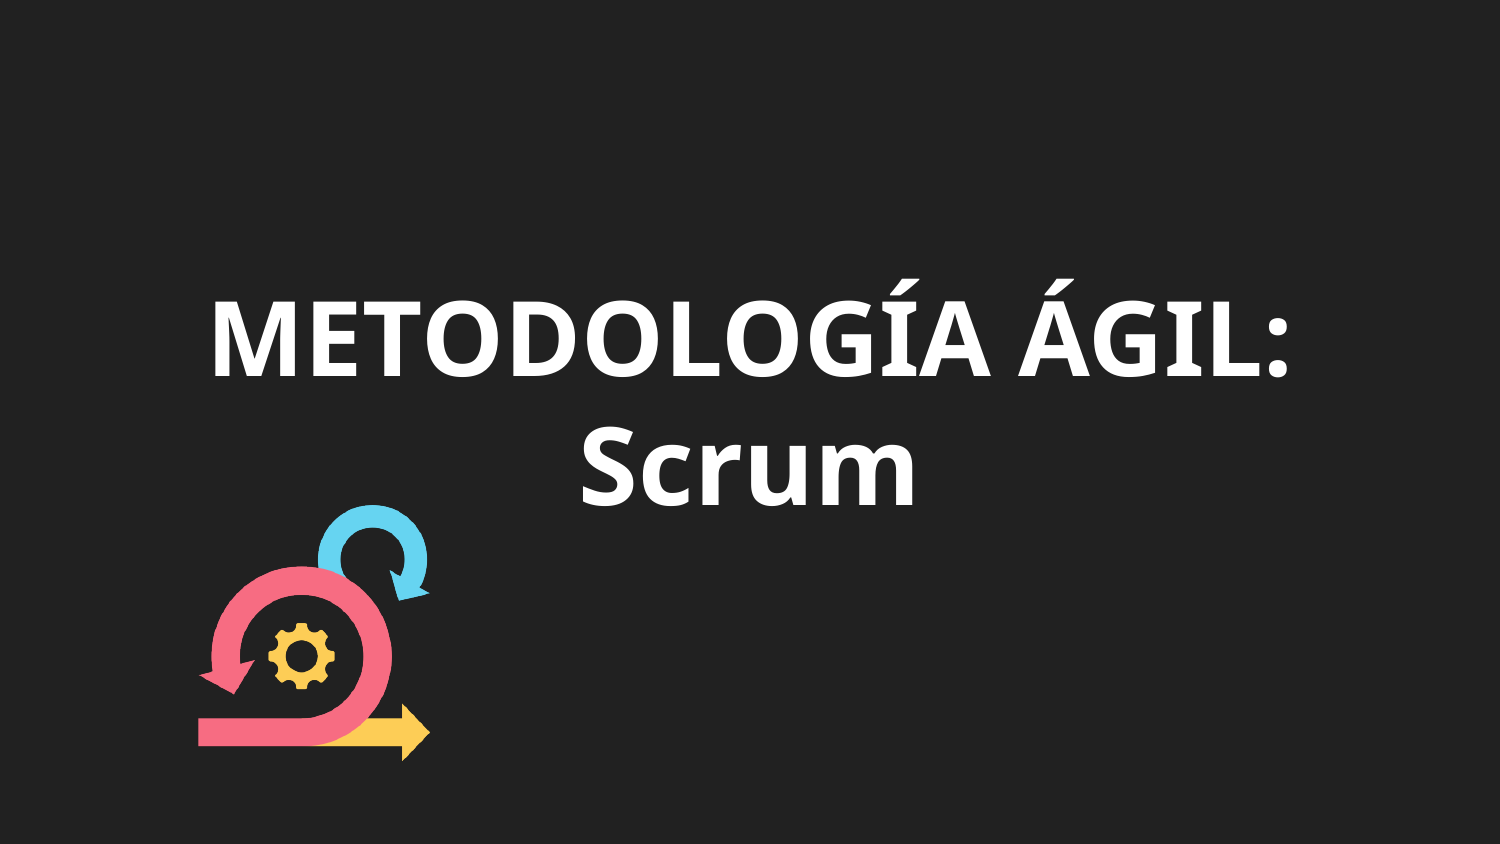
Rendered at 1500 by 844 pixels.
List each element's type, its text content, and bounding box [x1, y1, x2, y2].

title METODOLOGÍA ÁGIL: Scrum [51, 114, 1449, 543]
picture [177, 496, 451, 770]
